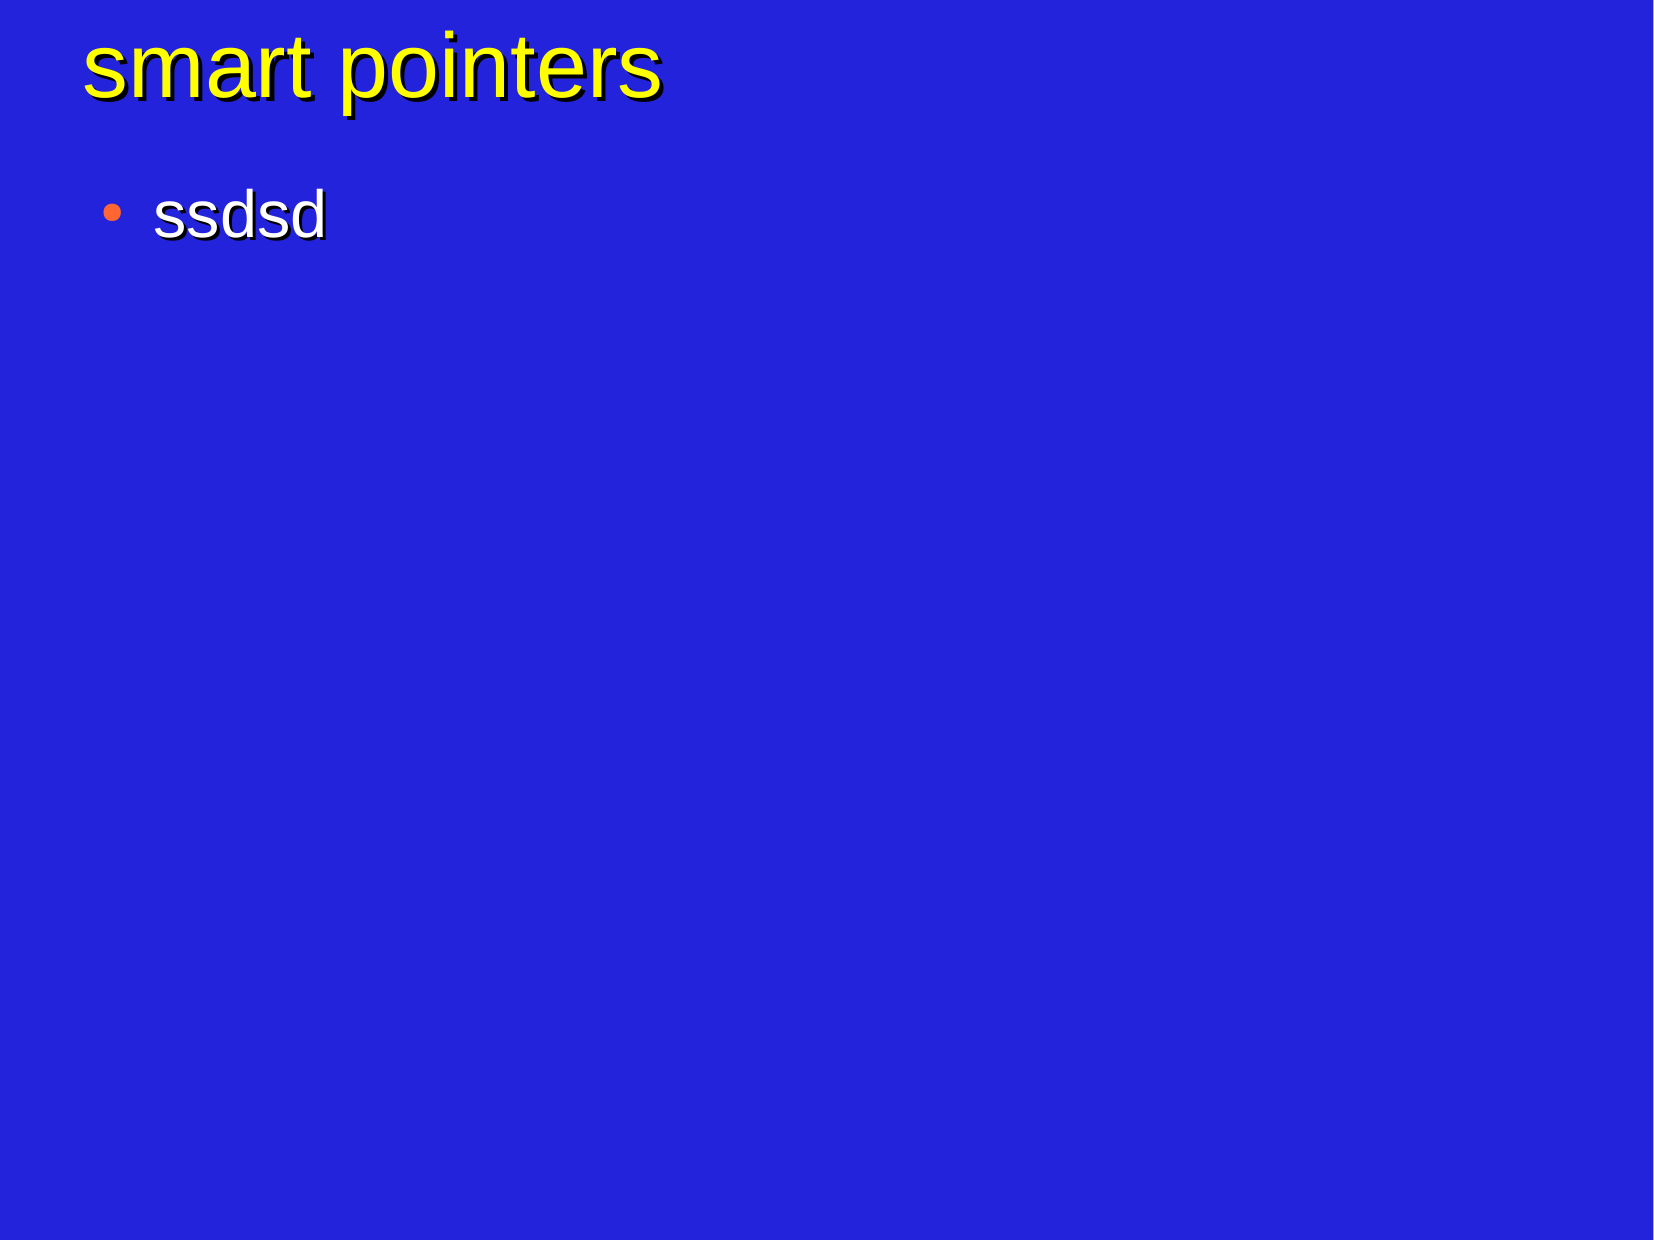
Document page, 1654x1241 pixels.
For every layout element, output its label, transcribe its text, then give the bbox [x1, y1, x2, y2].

list ssdsd [82, 177, 1571, 1182]
title smart pointers [82, 2, 1571, 130]
